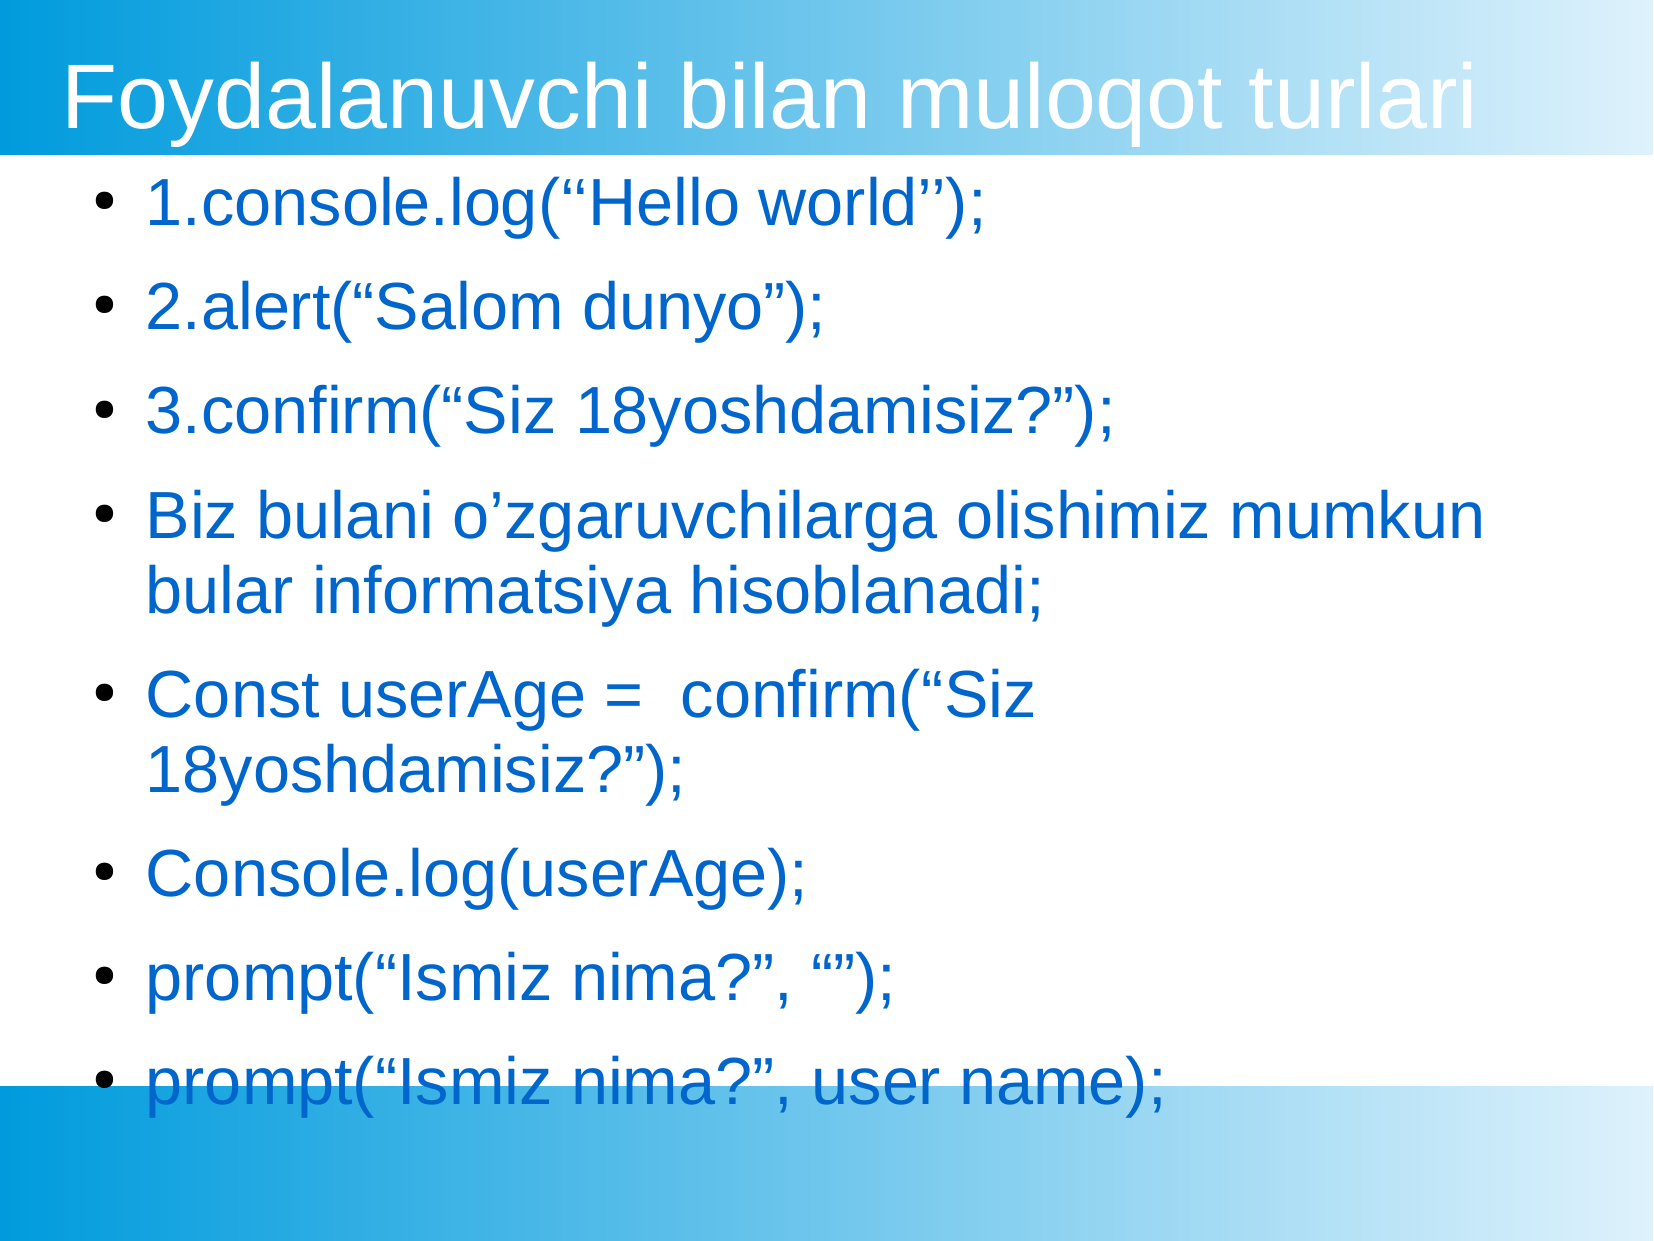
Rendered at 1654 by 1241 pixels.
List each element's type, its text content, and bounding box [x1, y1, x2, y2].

title Foydalanuvchi bilan muloqot turlari [26, 45, 1516, 150]
list 1.console.log(‘‘Hello world’’); 2.alert(“Salom dunyo”); 3.confirm(“Siz 18yoshdamisiz?”); Biz bulani o’zgaruvchilarga olishimiz mumkun bular informatsiya hisoblanadi; Const userAge = confirm(“Siz 18yoshdamisiz?”); Console.log(userAge); prompt(“Ismiz nima?”, “”); prompt(“Ismiz nima?”, user name); [75, 165, 1564, 1050]
